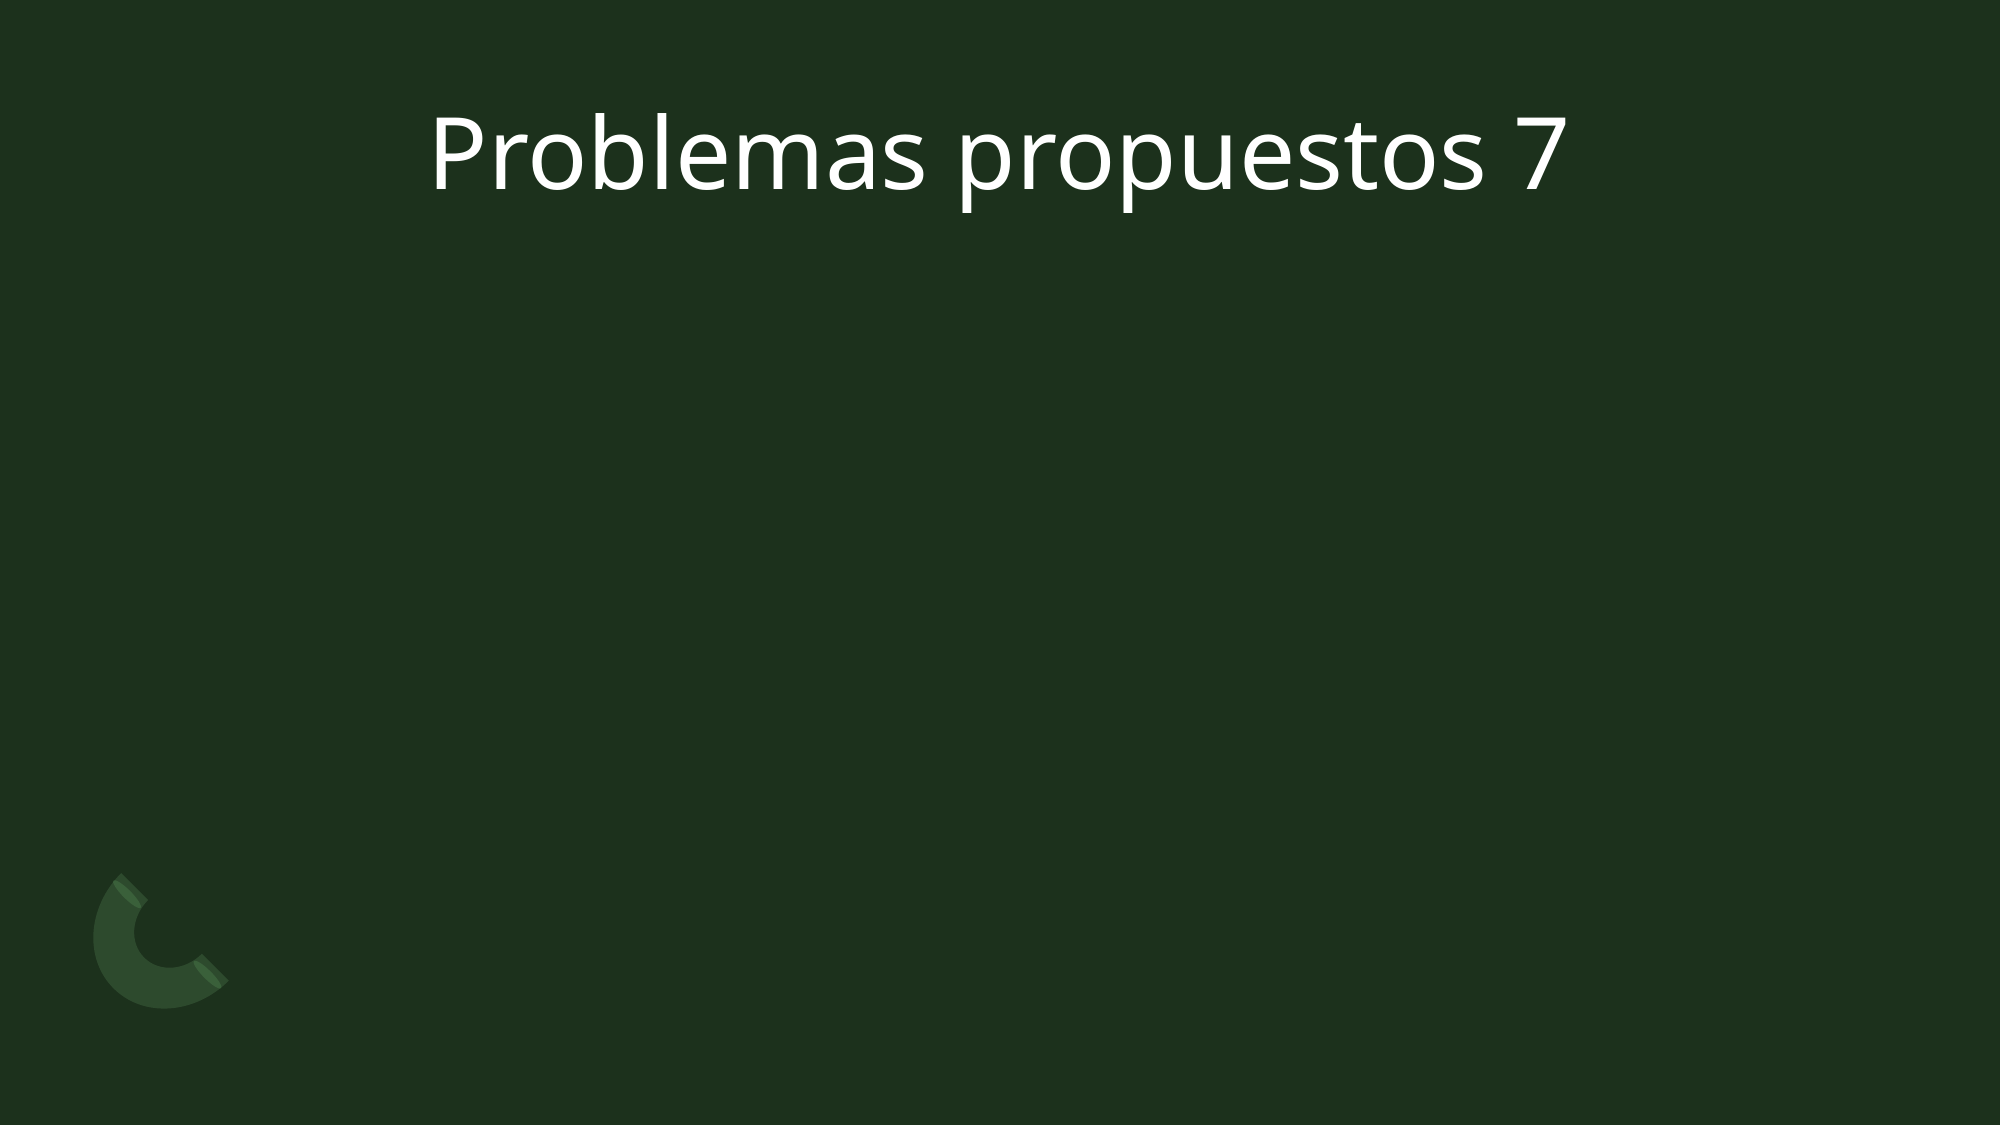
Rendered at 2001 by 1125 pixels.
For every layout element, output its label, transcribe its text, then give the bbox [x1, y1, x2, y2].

title Problemas propuestos 7 [90, 90, 1910, 309]
